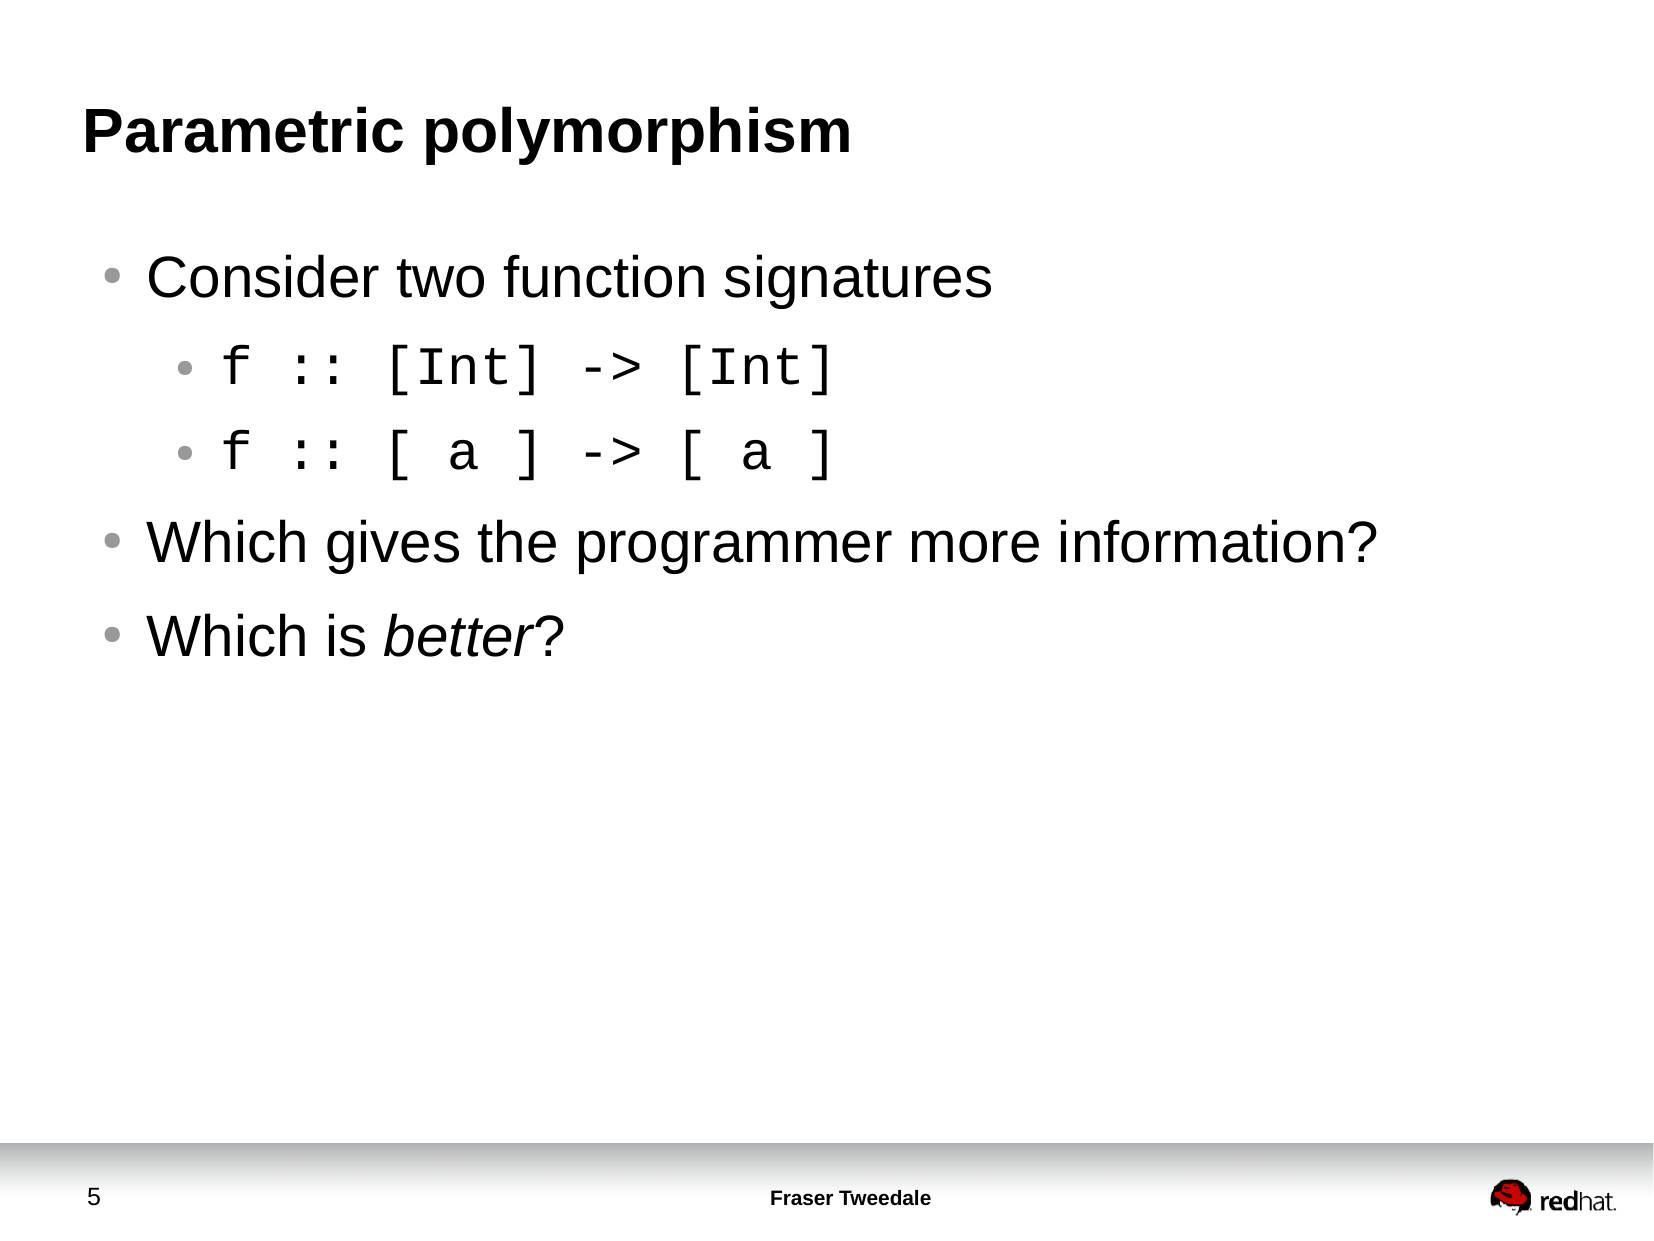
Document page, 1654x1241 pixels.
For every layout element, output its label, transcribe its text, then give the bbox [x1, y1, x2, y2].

list Consider two function signatures f :: [Int] -> [Int] f :: [ a ] -> [ a ] Which gives the programmer more information? Which is better? [86, 244, 1576, 1039]
picture [0, 1143, 1654, 1241]
title Parametric polymorphism [82, 37, 1571, 226]
